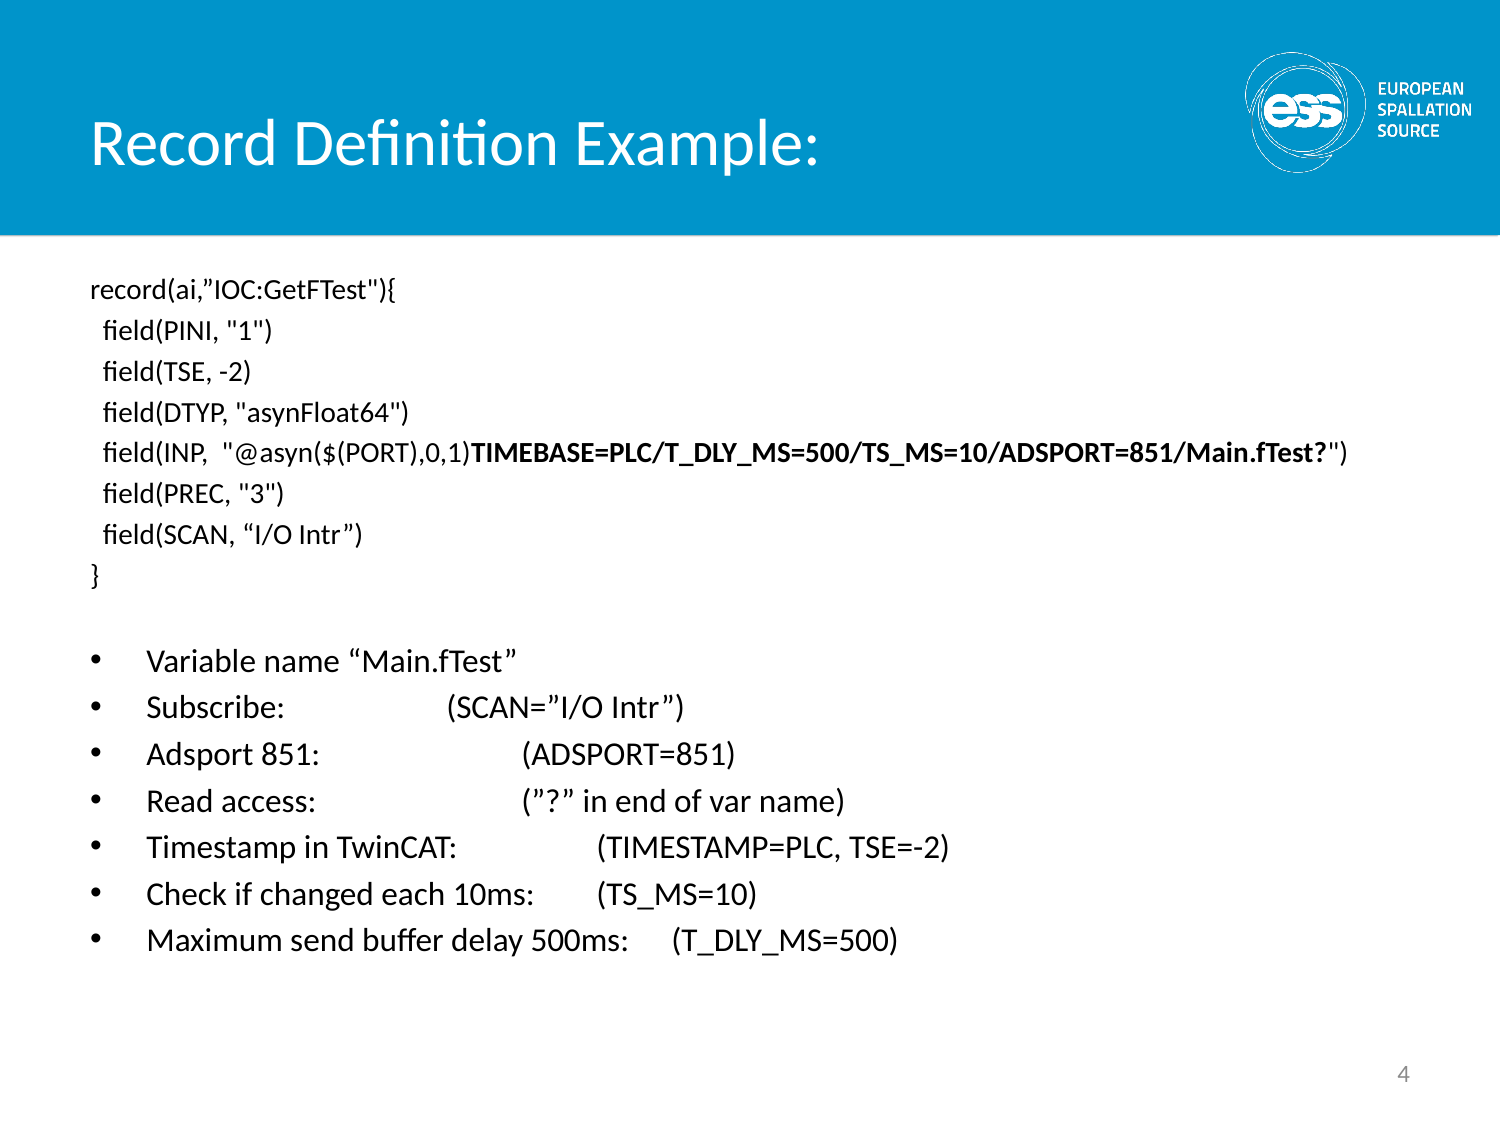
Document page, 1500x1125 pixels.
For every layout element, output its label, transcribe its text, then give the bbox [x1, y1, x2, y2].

picture [1432, 125, 1438, 136]
list record(ai,”IOC:GetFTest"){ field(PINI, "1") field(TSE, -2) field(DTYP, "asynFloat64") field(INP, "@asyn($(PORT),0,1)TIMEBASE=PLC/T_DLY_MS=500/TS_MS=10/ADSPORT=851/Main.fTest?") field(PREC, "3") field(SCAN, “I/O Intr”) } Variable name “Main.fTest” Subscribe: (SCAN=”I/O Intr”) Adsport 851: (ADSPORT=851) Read access: (”?” in end of var name) Timestamp in TwinCAT: (TIMESTAMP=PLC, TSE=-2) Check if changed each 10ms: (TS_MS=10) Maximum send buffer delay 500ms: (T_DLY_MS=500) [75, 262, 1425, 1005]
picture [1443, 86, 1450, 93]
picture [1423, 83, 1430, 94]
picture [1422, 125, 1428, 134]
picture [1398, 109, 1406, 115]
slide_number <number> [1074, 1042, 1425, 1103]
picture [1264, 94, 1342, 127]
picture [1409, 104, 1415, 115]
picture [1400, 83, 1407, 94]
picture [1454, 83, 1458, 94]
picture [1379, 83, 1385, 94]
picture [1389, 104, 1393, 115]
title Record Definition Example: [75, 45, 1247, 233]
picture [1418, 104, 1423, 115]
picture [1436, 104, 1444, 115]
